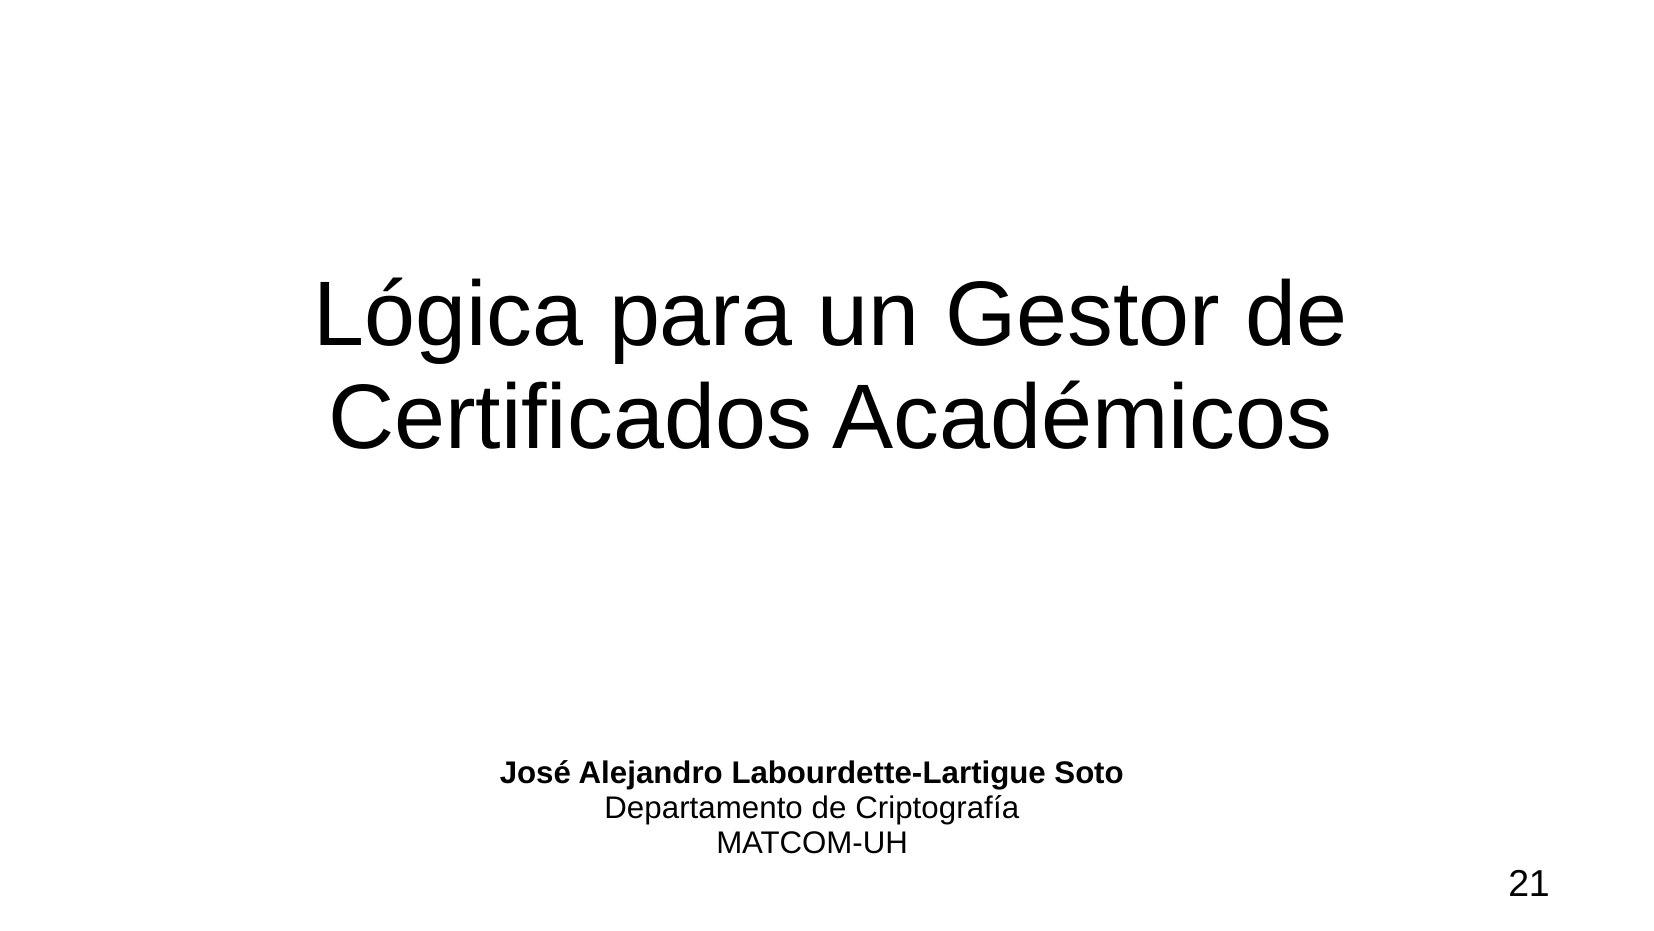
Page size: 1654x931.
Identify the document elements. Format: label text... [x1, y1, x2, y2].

title José Alejandro Labourdette-Lartigue Soto Departamento de Criptografía MATCOM-UH [86, 750, 1538, 866]
text_box <number> [1493, 855, 1654, 931]
title Lógica para un Gestor de Certificados Académicos [86, 262, 1576, 468]
